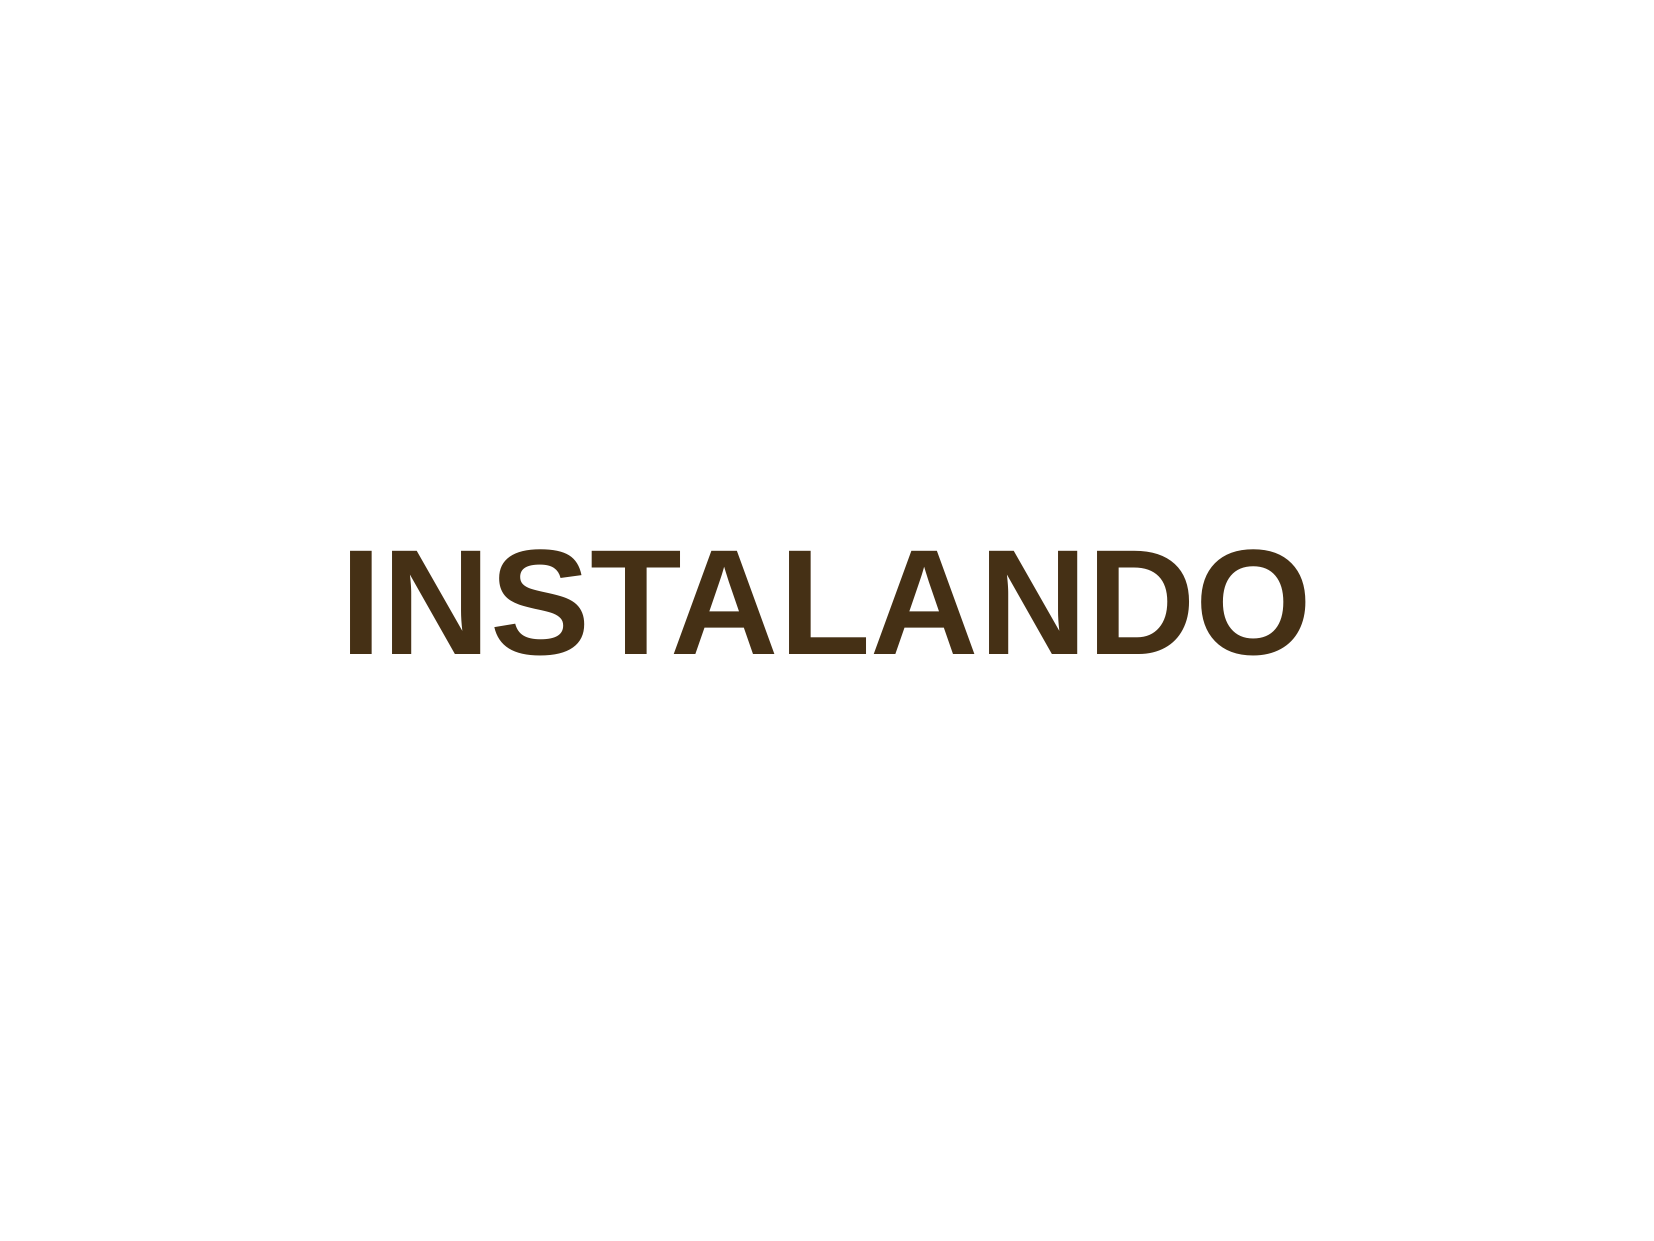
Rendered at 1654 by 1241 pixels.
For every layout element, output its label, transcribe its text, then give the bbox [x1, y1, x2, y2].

title INSTALANDO [82, 49, 1571, 1156]
